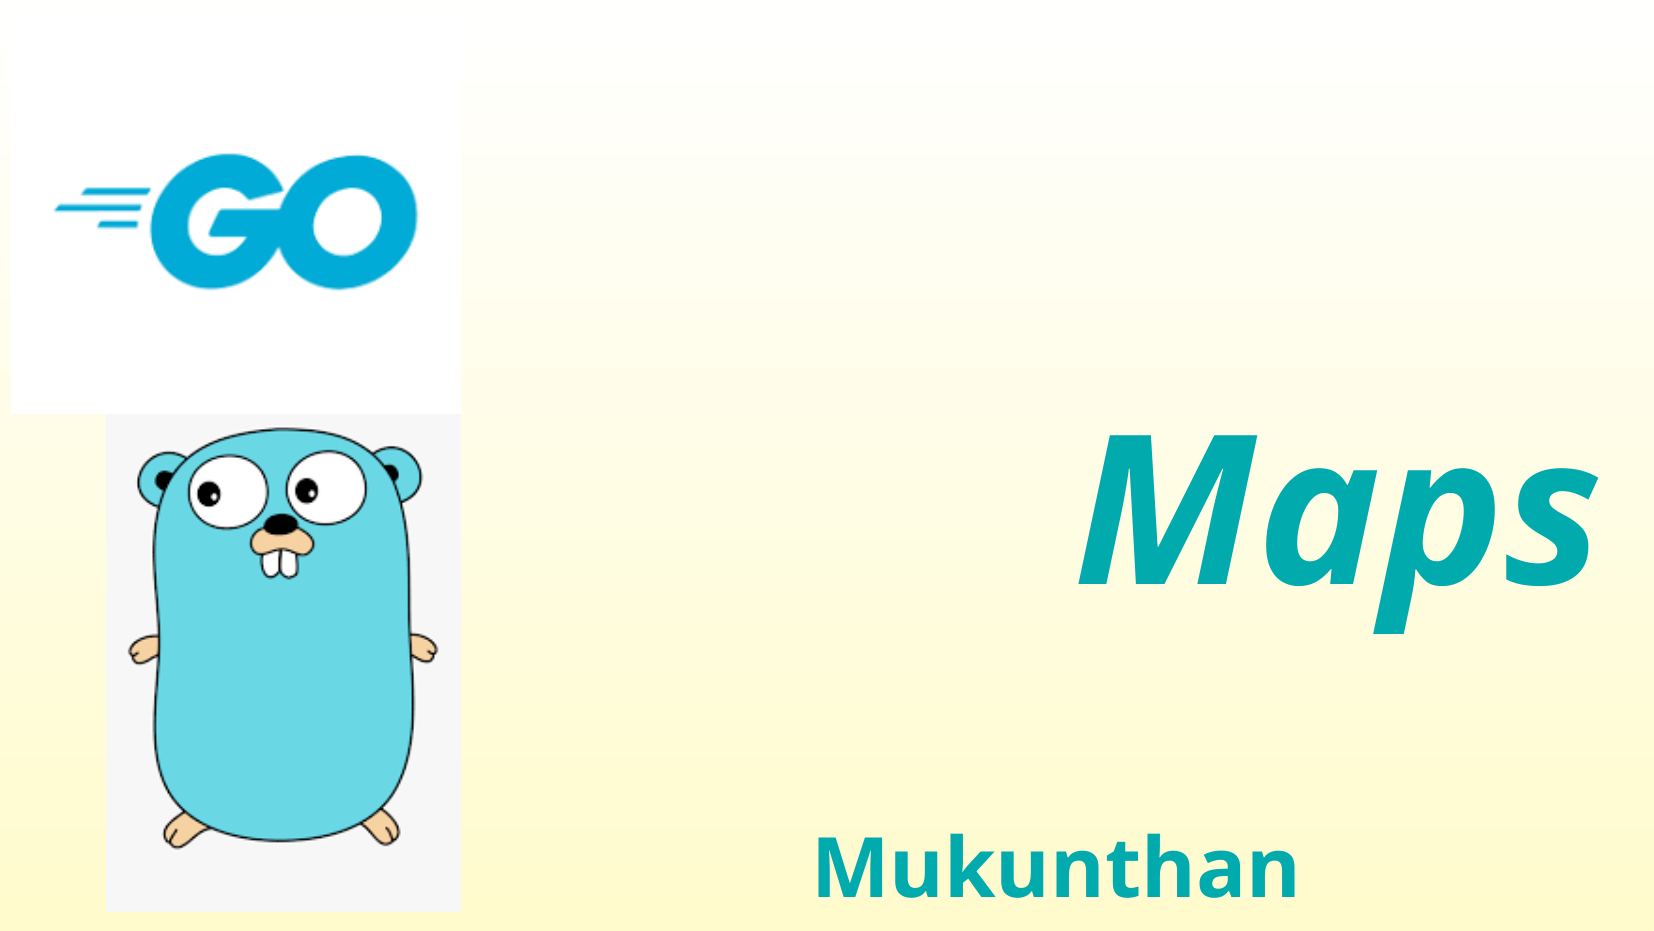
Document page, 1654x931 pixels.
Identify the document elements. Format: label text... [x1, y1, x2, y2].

picture [11, 17, 461, 913]
text_box Mukunthan Ragavan [796, 801, 1630, 910]
text_box Maps [578, 354, 1619, 603]
